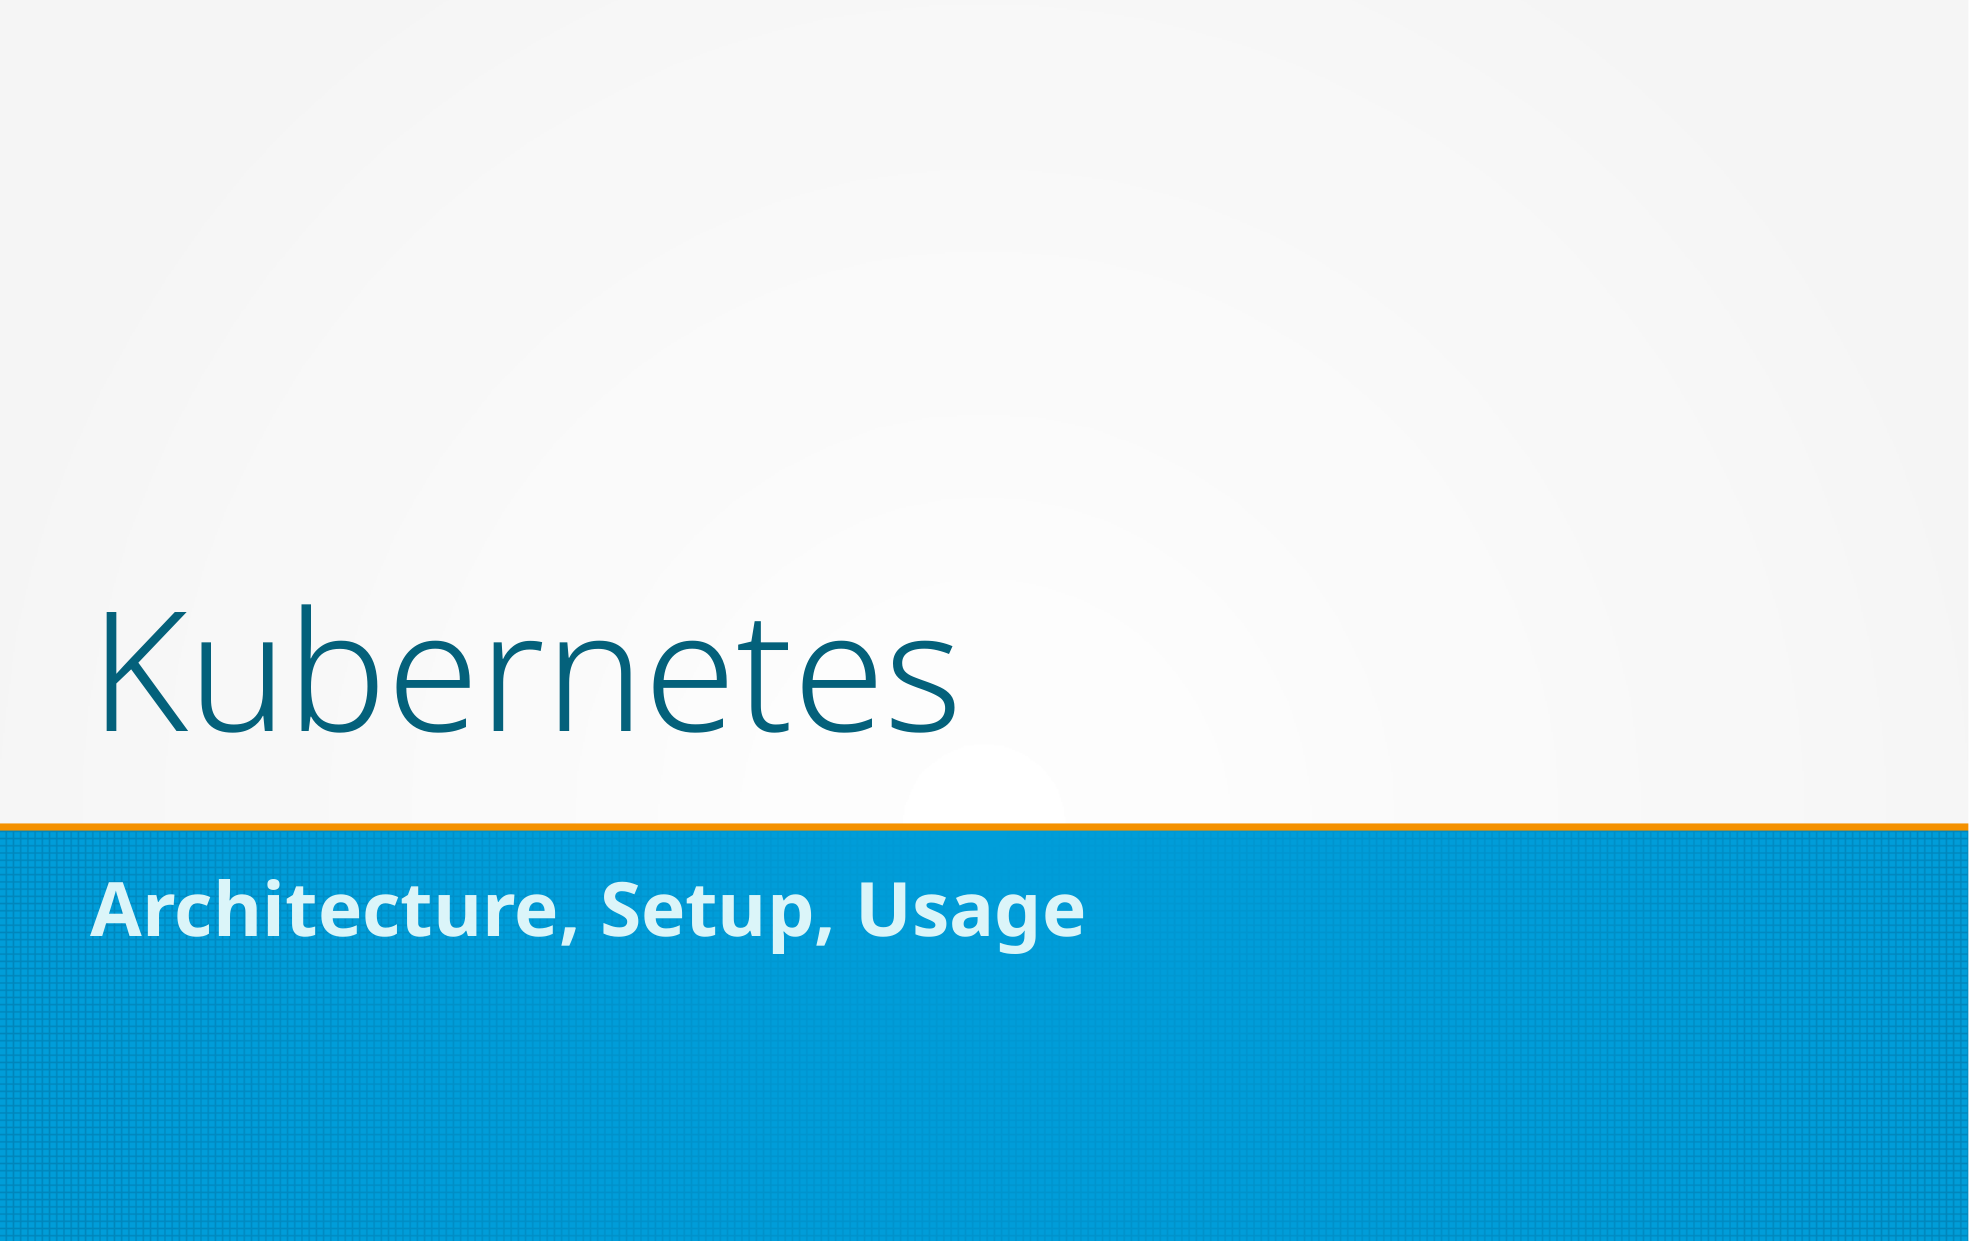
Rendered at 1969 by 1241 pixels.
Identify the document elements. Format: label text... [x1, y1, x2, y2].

picture [0, 0, 1969, 830]
subtitle Architecture, Setup, Usage [90, 855, 1861, 1111]
title Kubernetes [90, 49, 1862, 781]
